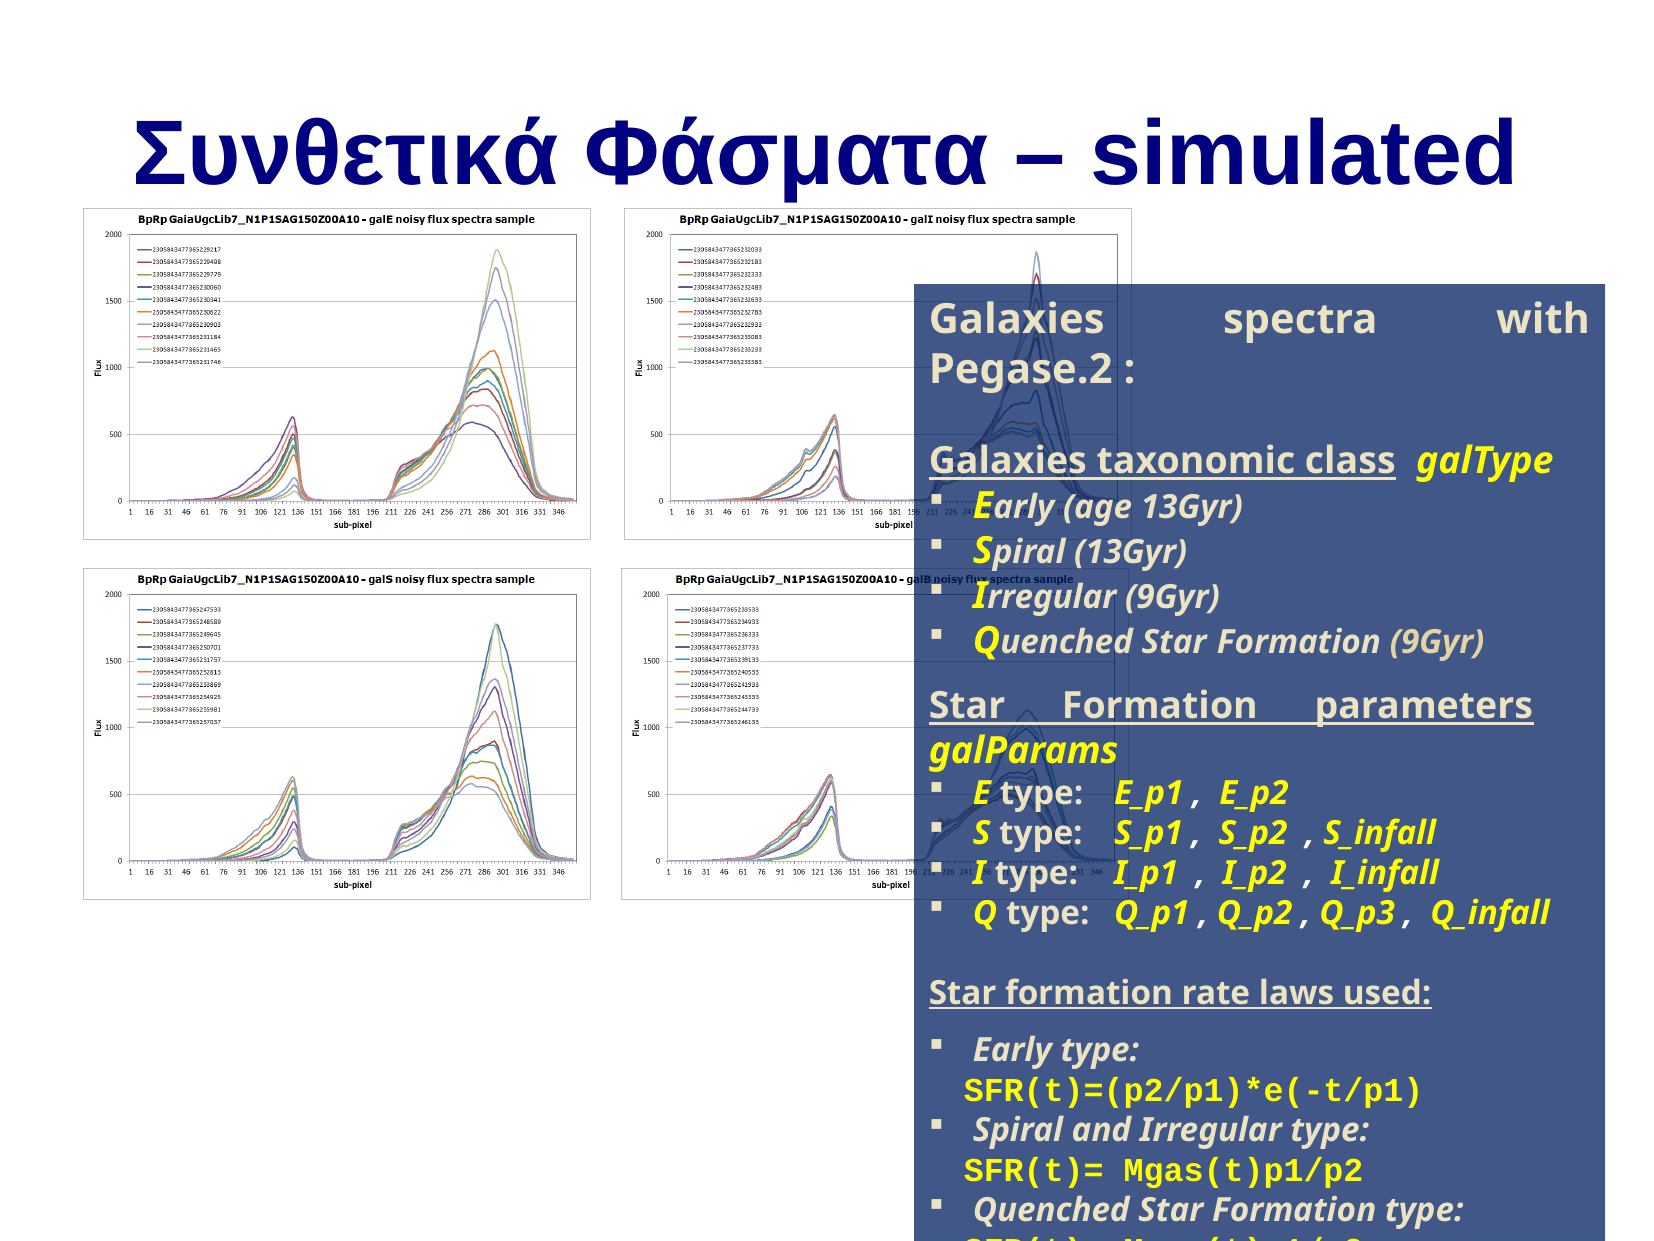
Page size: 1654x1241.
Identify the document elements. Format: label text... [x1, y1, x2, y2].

title Συνθετικά Φάσματα – simulated [82, 49, 1571, 257]
picture [620, 567, 914, 901]
text_box Galaxies spectra with Pegase.2 : Galaxies taxonomic class galType Early (age 13Gyr) Spiral (13Gyr) Irregular (9Gyr) Quenched Star Formation (9Gyr) Star Formation parameters galParams E type: E_p1 , E_p2 S type: S_p1 , S_p2 , S_infall I type: I_p1 , I_p2 , I_infall Q type: Q_p1 , Q_p2 , Q_p3 , Q_infall Star formation rate laws used: Early type: SFR(t)=(p2/p1)*e(-t/p1) Spiral and Irregular type: SFR(t)= Mgas(t)p1/p2 Quenched Star Formation type: SFR(t)= Mgas(t)p1/p2 for t<Age-p3 SFR(t)= 0 for t≥Age-p3 [914, 284, 1606, 1241]
picture [623, 207, 1132, 541]
picture [82, 207, 591, 541]
picture [82, 567, 591, 901]
